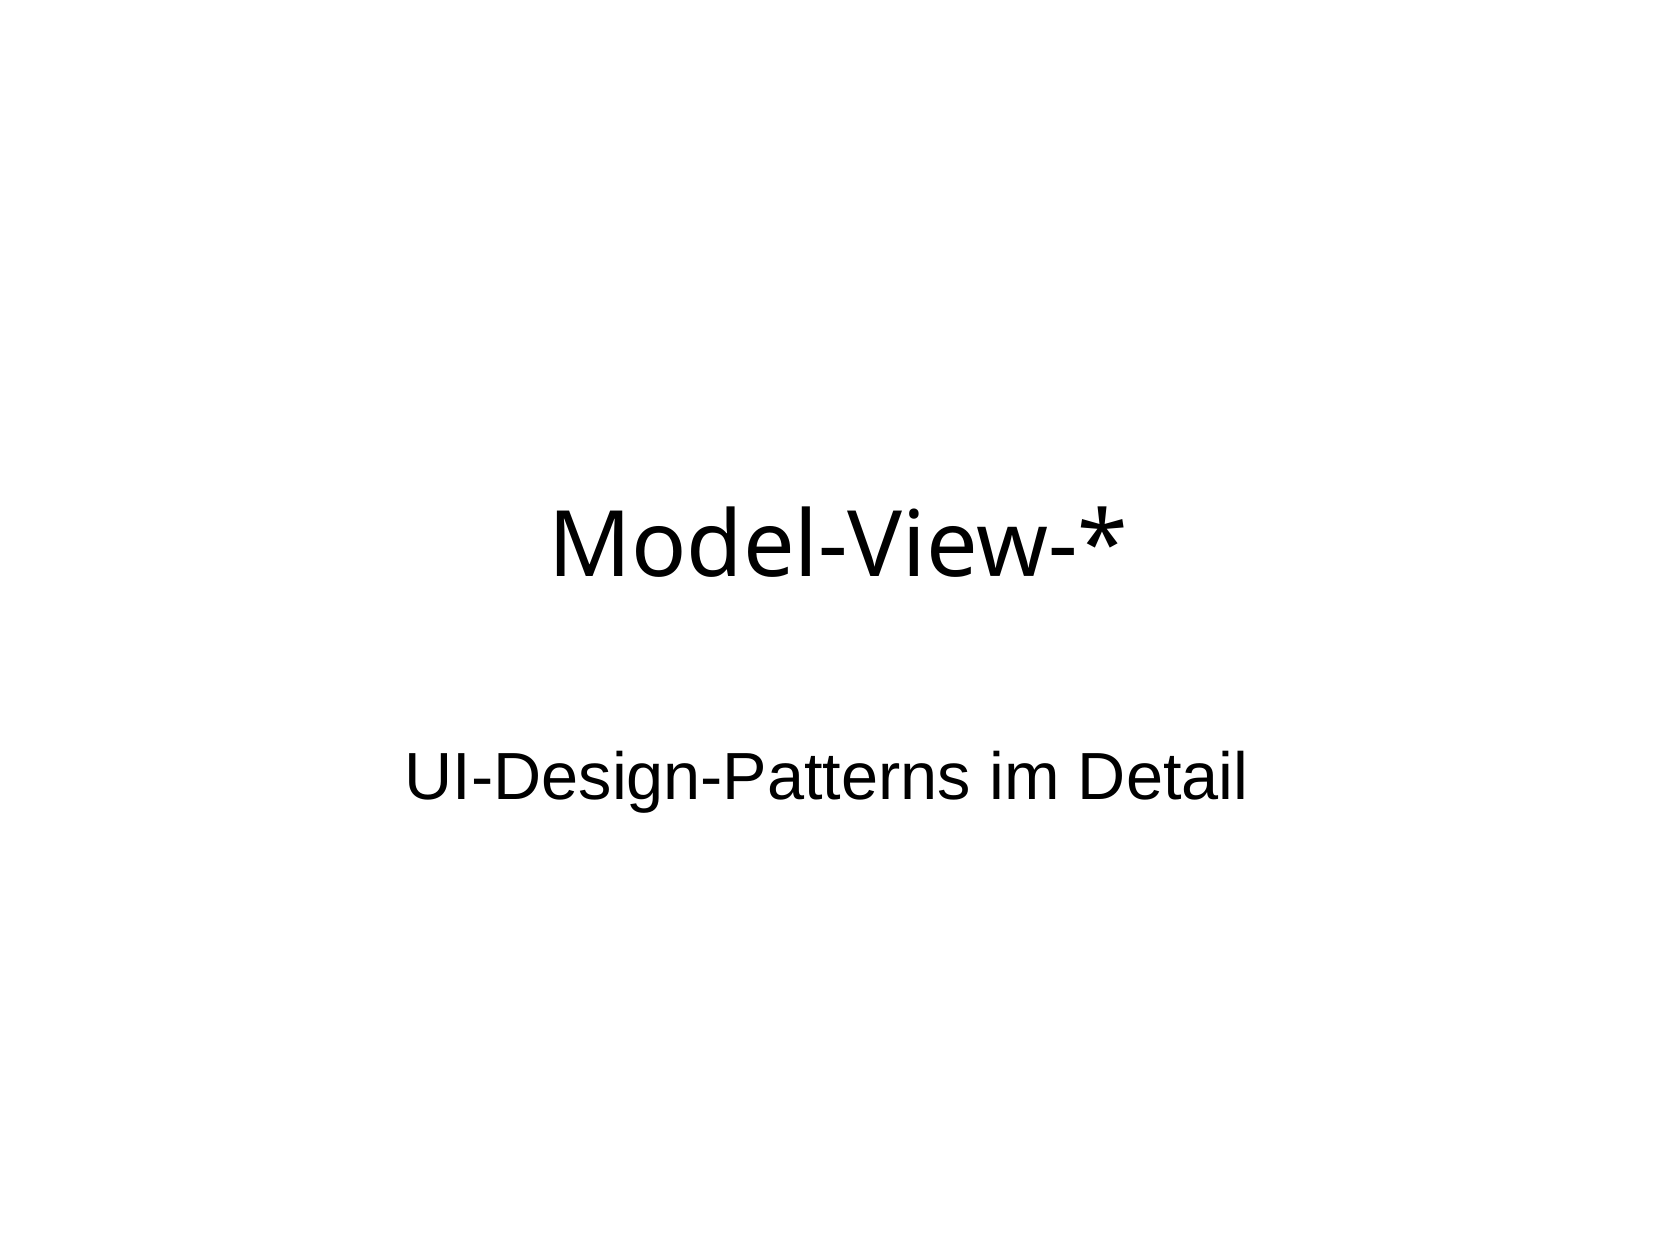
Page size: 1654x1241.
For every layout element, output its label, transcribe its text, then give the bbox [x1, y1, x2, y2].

title Model-View-* [94, 437, 1583, 645]
subtitle UI-Design-Patterns im Detail [82, 614, 1571, 939]
